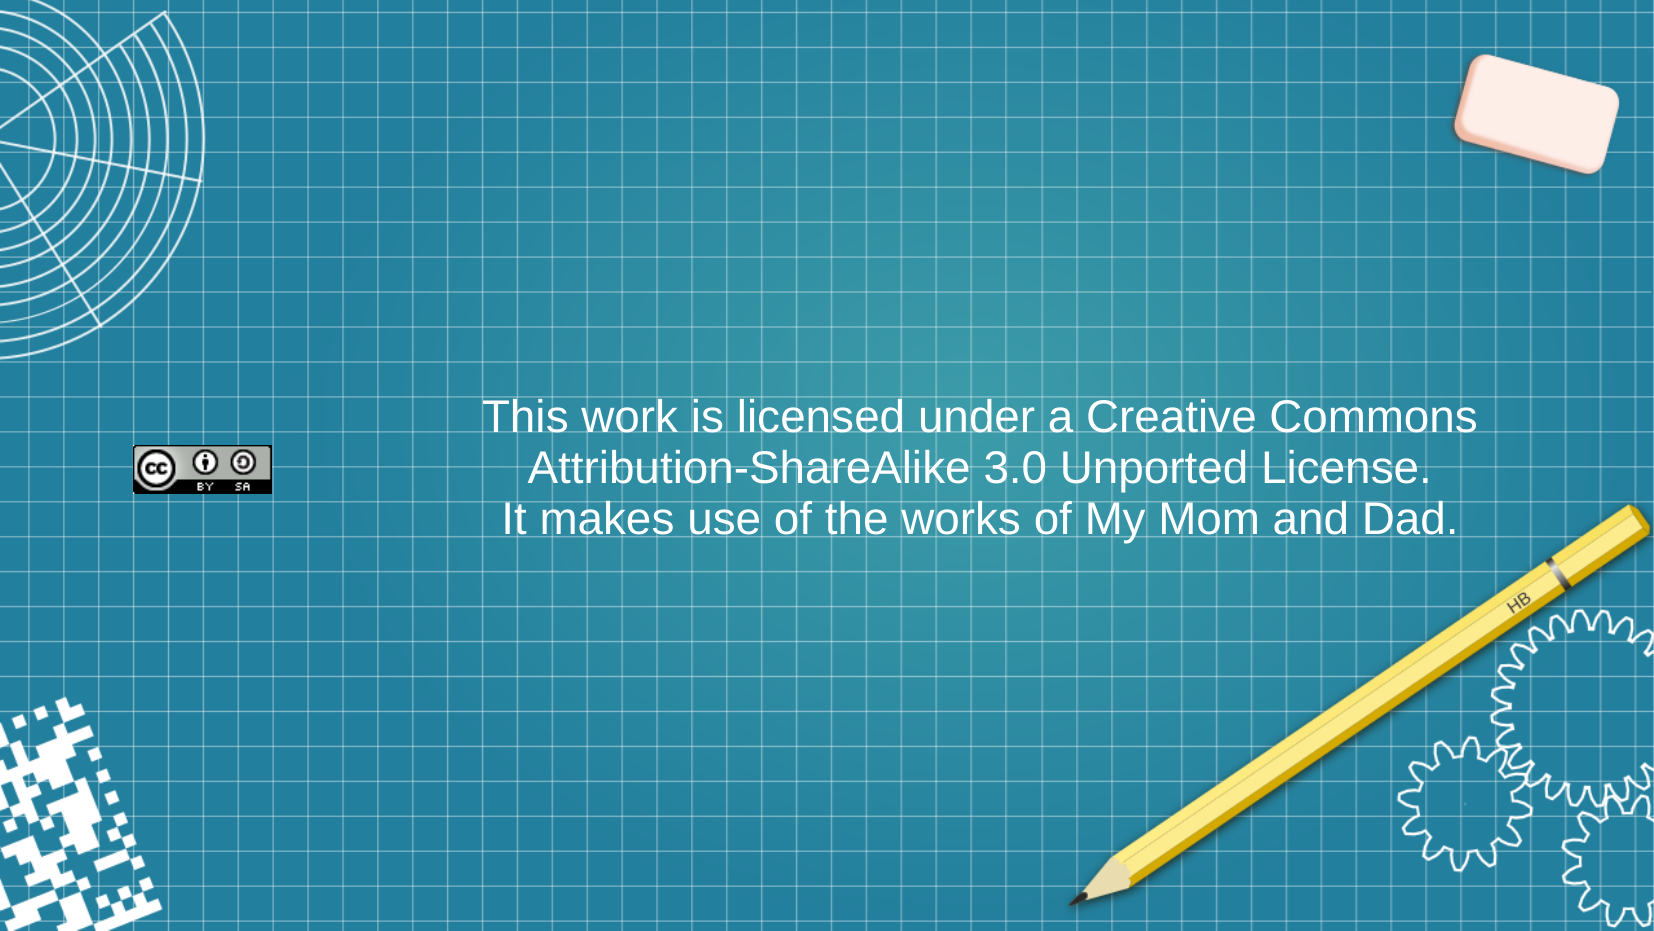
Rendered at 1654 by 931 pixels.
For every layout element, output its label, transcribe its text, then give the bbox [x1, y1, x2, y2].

title This work is licensed under a Creative Commons Attribution-ShareAlike 3.0 Unported License. It makes use of the works of My Mom and Dad. [389, 389, 1571, 546]
picture [0, 0, 1654, 931]
